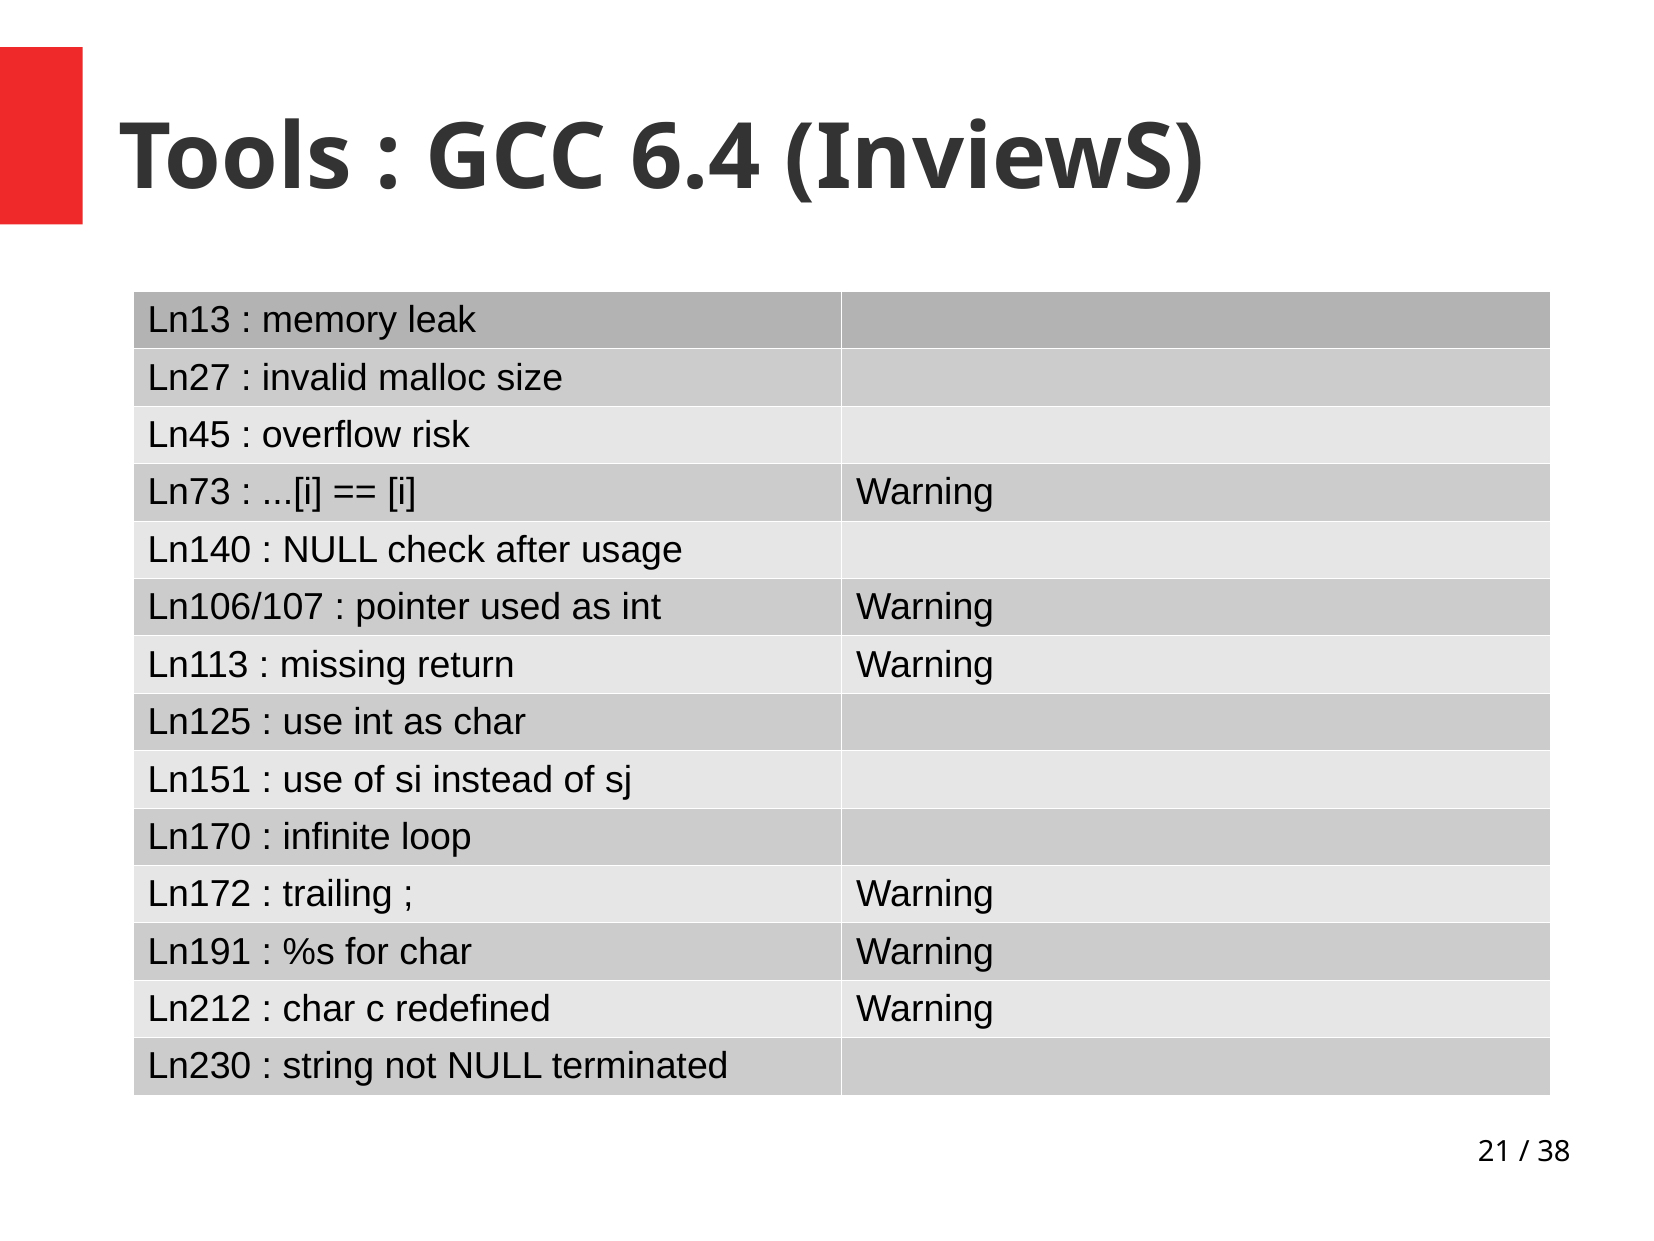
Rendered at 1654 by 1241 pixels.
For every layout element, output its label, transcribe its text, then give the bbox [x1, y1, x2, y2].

table_cell Ln212 : char c redefined [134, 981, 841, 1037]
table_cell [842, 809, 1550, 865]
table_cell Ln106/107 : pointer used as int [134, 579, 841, 635]
table_cell Ln191 : %s for char [134, 923, 841, 980]
table_cell [842, 694, 1550, 750]
table_cell Ln172 : trailing ; [134, 866, 841, 922]
table_cell Ln73 : ...[i] == [i] [134, 464, 841, 521]
table_cell Ln125 : use int as char [134, 694, 841, 750]
table_cell Warning [842, 981, 1550, 1037]
table_cell Ln140 : NULL check after usage [134, 522, 841, 578]
table_cell Warning [842, 636, 1550, 693]
table_cell Ln45 : overflow risk [134, 407, 841, 463]
table_cell [842, 407, 1550, 463]
table_header [842, 292, 1550, 348]
table_cell Warning [842, 464, 1550, 521]
table_cell [842, 349, 1550, 406]
table_cell [842, 522, 1550, 578]
table_cell Warning [842, 866, 1550, 922]
table_cell [842, 751, 1550, 808]
table_cell [842, 1038, 1550, 1095]
table_cell Ln230 : string not NULL terminated [134, 1038, 841, 1095]
table_cell Ln170 : infinite loop [134, 809, 841, 865]
table_cell Warning [842, 579, 1550, 635]
table_header Ln13 : memory leak [134, 292, 841, 348]
title Tools : GCC 6.4 (InviewS) [118, 49, 1571, 257]
table_cell Ln27 : invalid malloc size [134, 349, 841, 406]
table_cell Warning [842, 923, 1550, 980]
table_cell Ln151 : use of si instead of sj [134, 751, 841, 808]
table_cell Ln113 : missing return [134, 636, 841, 693]
